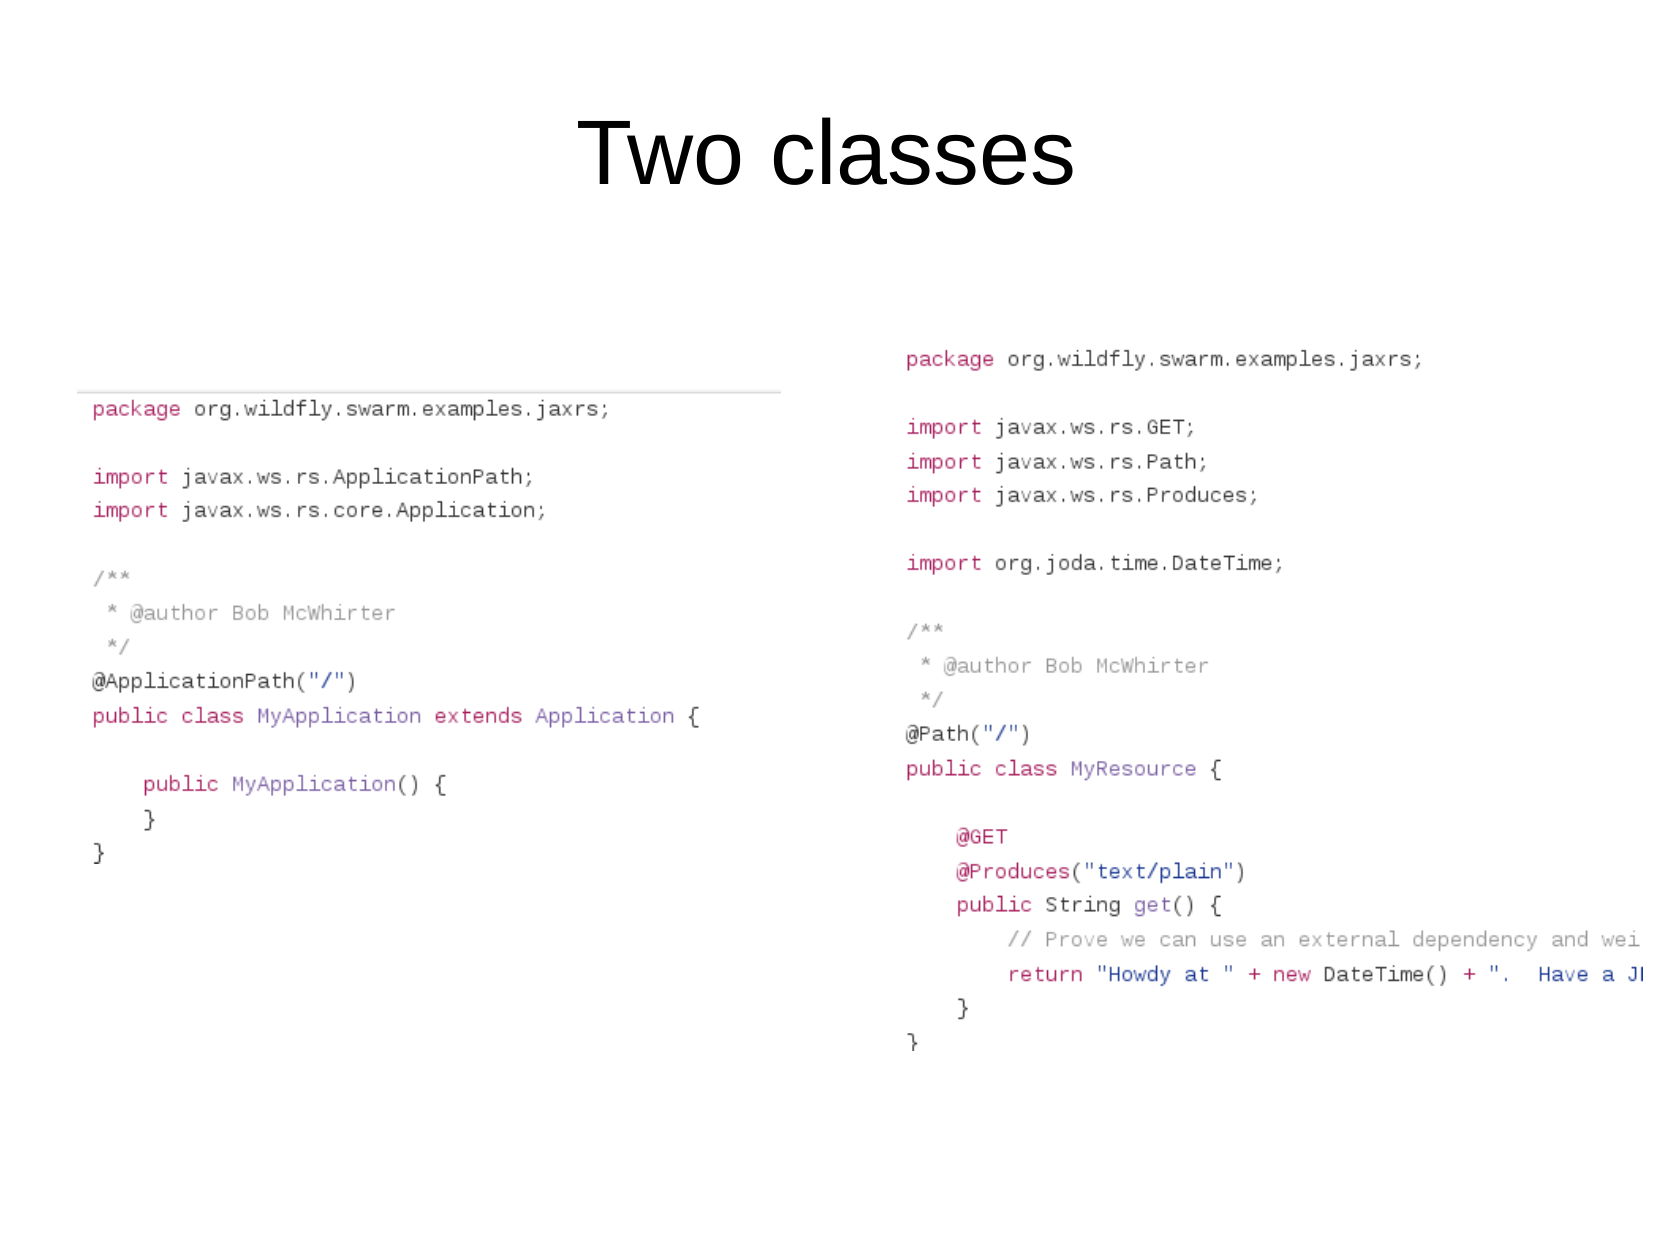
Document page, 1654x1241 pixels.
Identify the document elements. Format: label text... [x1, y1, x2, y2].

picture [77, 389, 781, 864]
title Two classes [82, 49, 1571, 257]
picture [900, 344, 1643, 1051]
